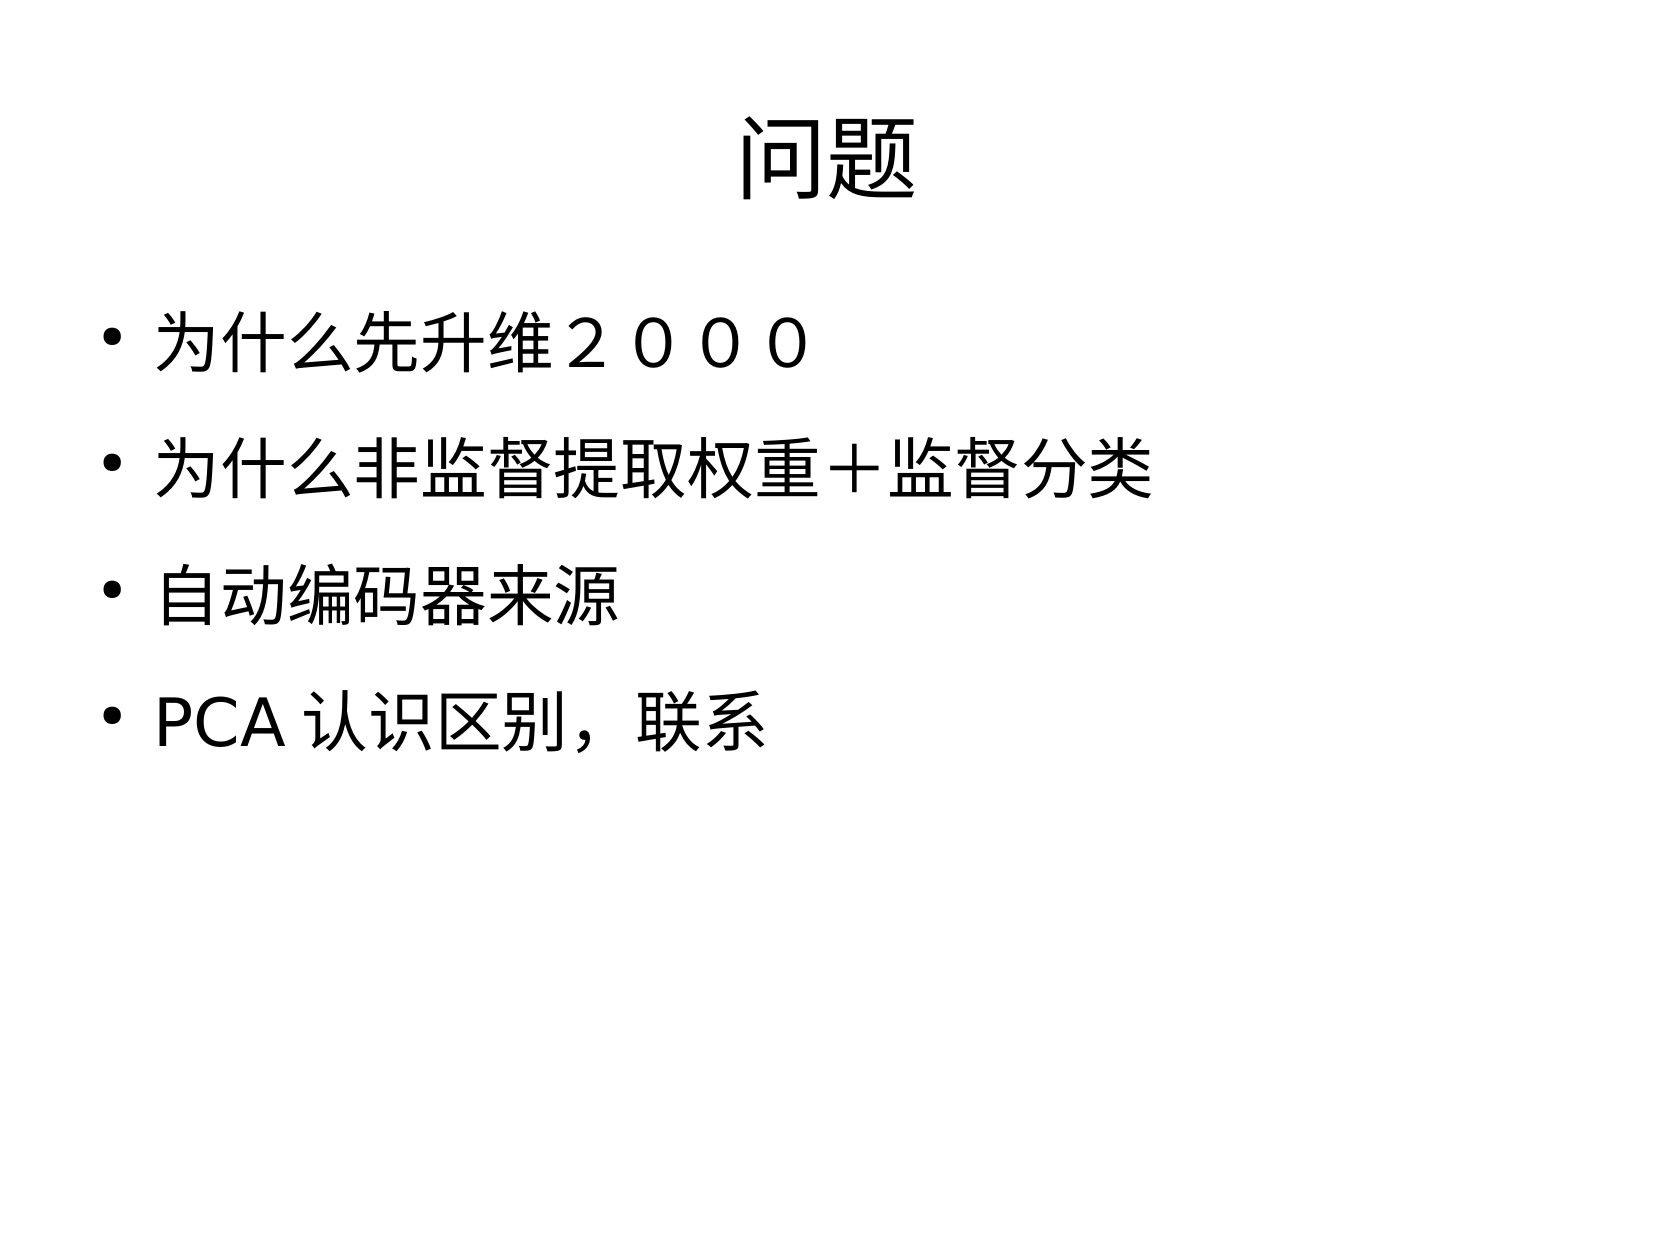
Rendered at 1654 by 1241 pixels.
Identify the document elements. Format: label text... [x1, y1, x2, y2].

title 问题 [82, 49, 1571, 257]
list 为什么先升维２０００ 为什么非监督提取权重＋监督分类 自动编码器来源 PCA认识区别，联系 [82, 290, 1571, 1010]
